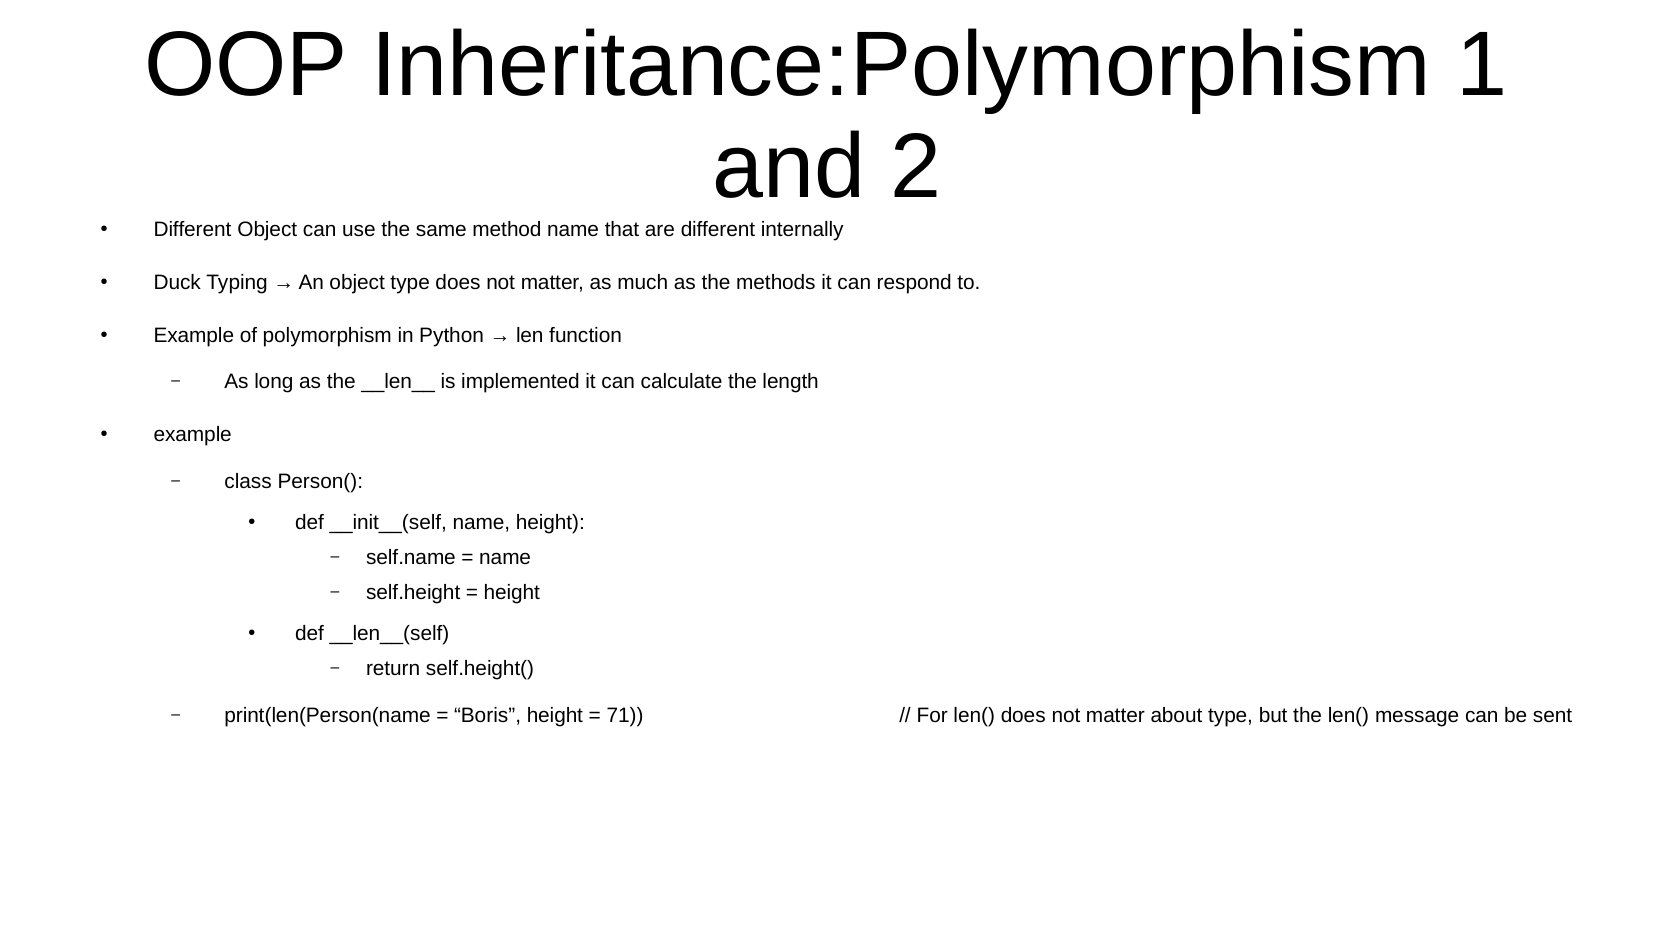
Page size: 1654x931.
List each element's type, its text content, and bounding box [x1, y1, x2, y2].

list Different Object can use the same method name that are different internally Duck Typing → An object type does not matter, as much as the methods it can respond to. Example of polymorphism in Python → len function As long as the __len__ is implemented it can calculate the length example class Person(): def __init__(self, name, height): self.name = name self.height = height def __len__(self) return self.height() print(len(Person(name = “Boris”, height = 71)) // For len() does not matter about type, but the len() message can be sent [82, 217, 1636, 916]
title OOP Inheritance:Polymorphism 1 and 2 [82, 12, 1571, 217]
